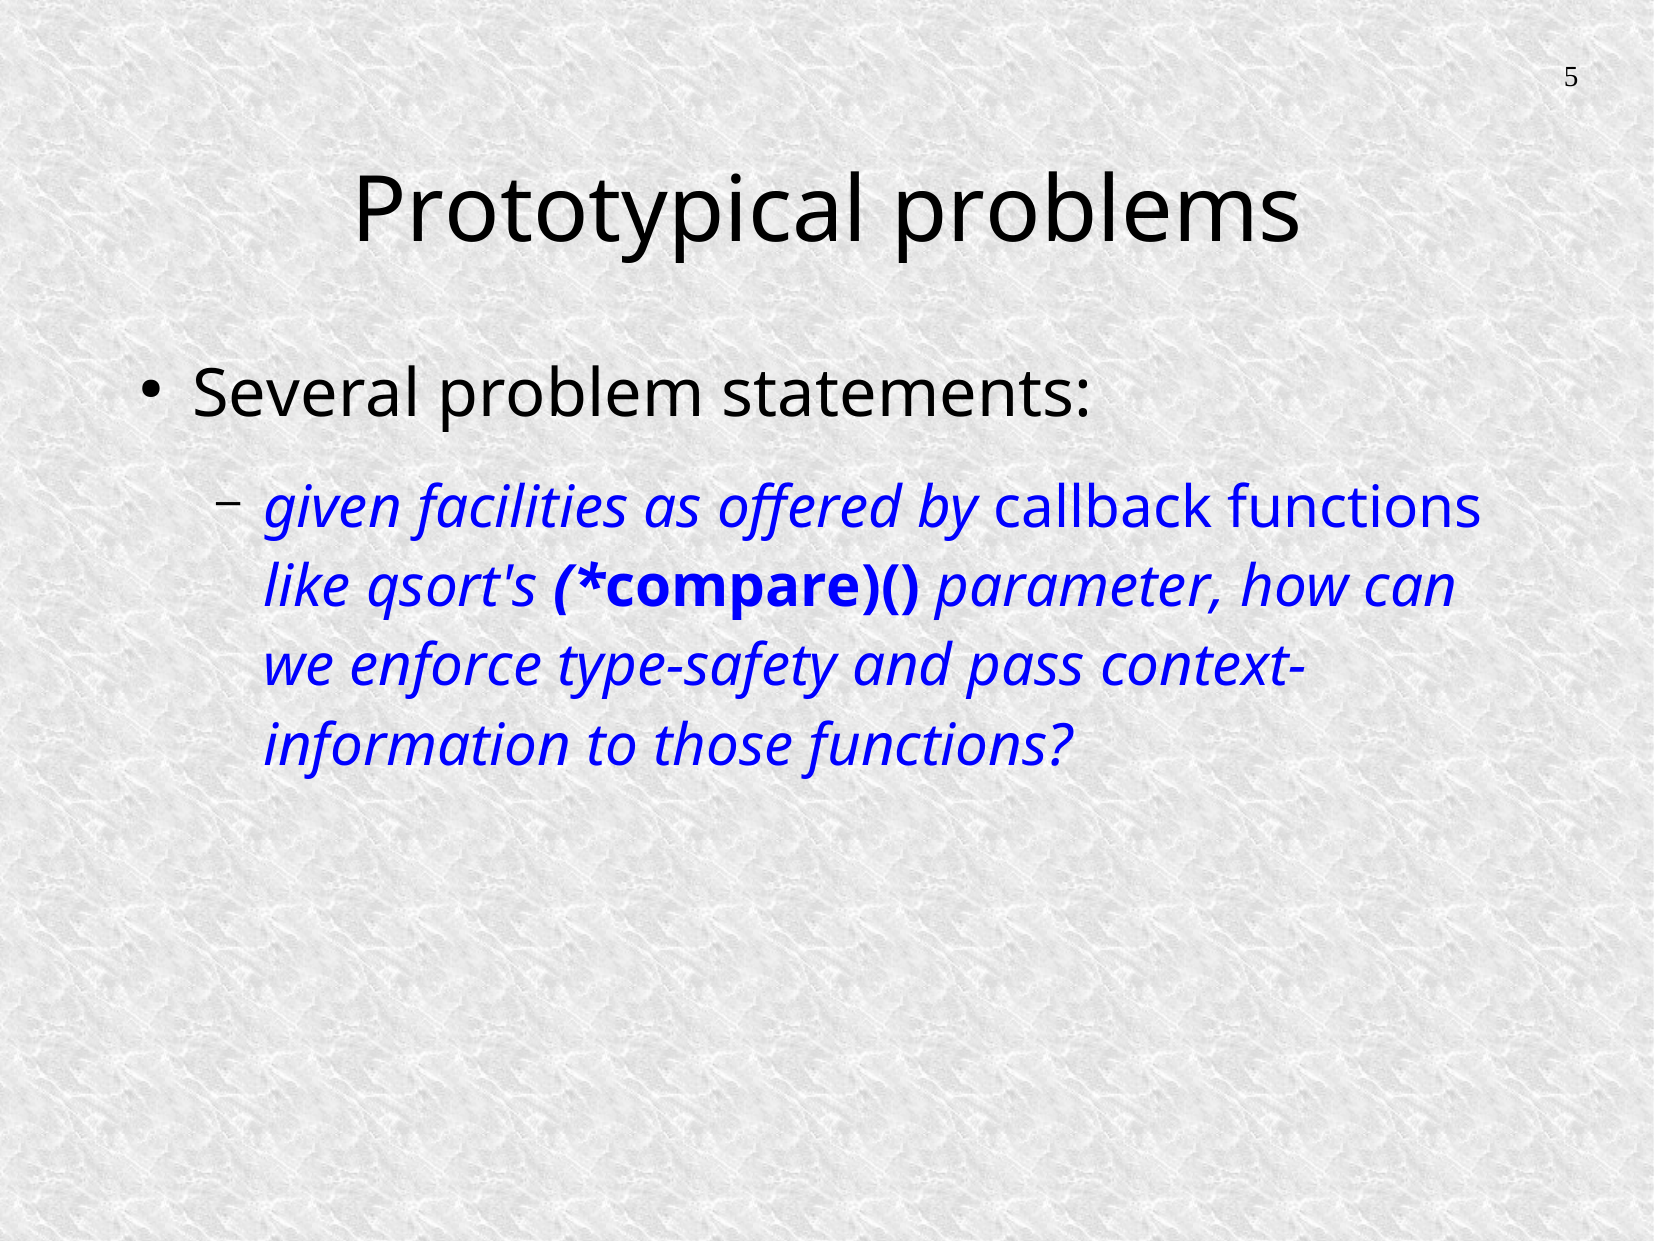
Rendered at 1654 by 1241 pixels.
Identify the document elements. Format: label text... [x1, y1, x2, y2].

picture [0, 0, 1654, 1241]
list Several problem statements: given facilities as offered by callback functions like qsort's (*compare)() parameter, how can we enforce type-safety and pass context-information to those functions? [121, 344, 1534, 1137]
title Prototypical problems [121, 102, 1534, 311]
